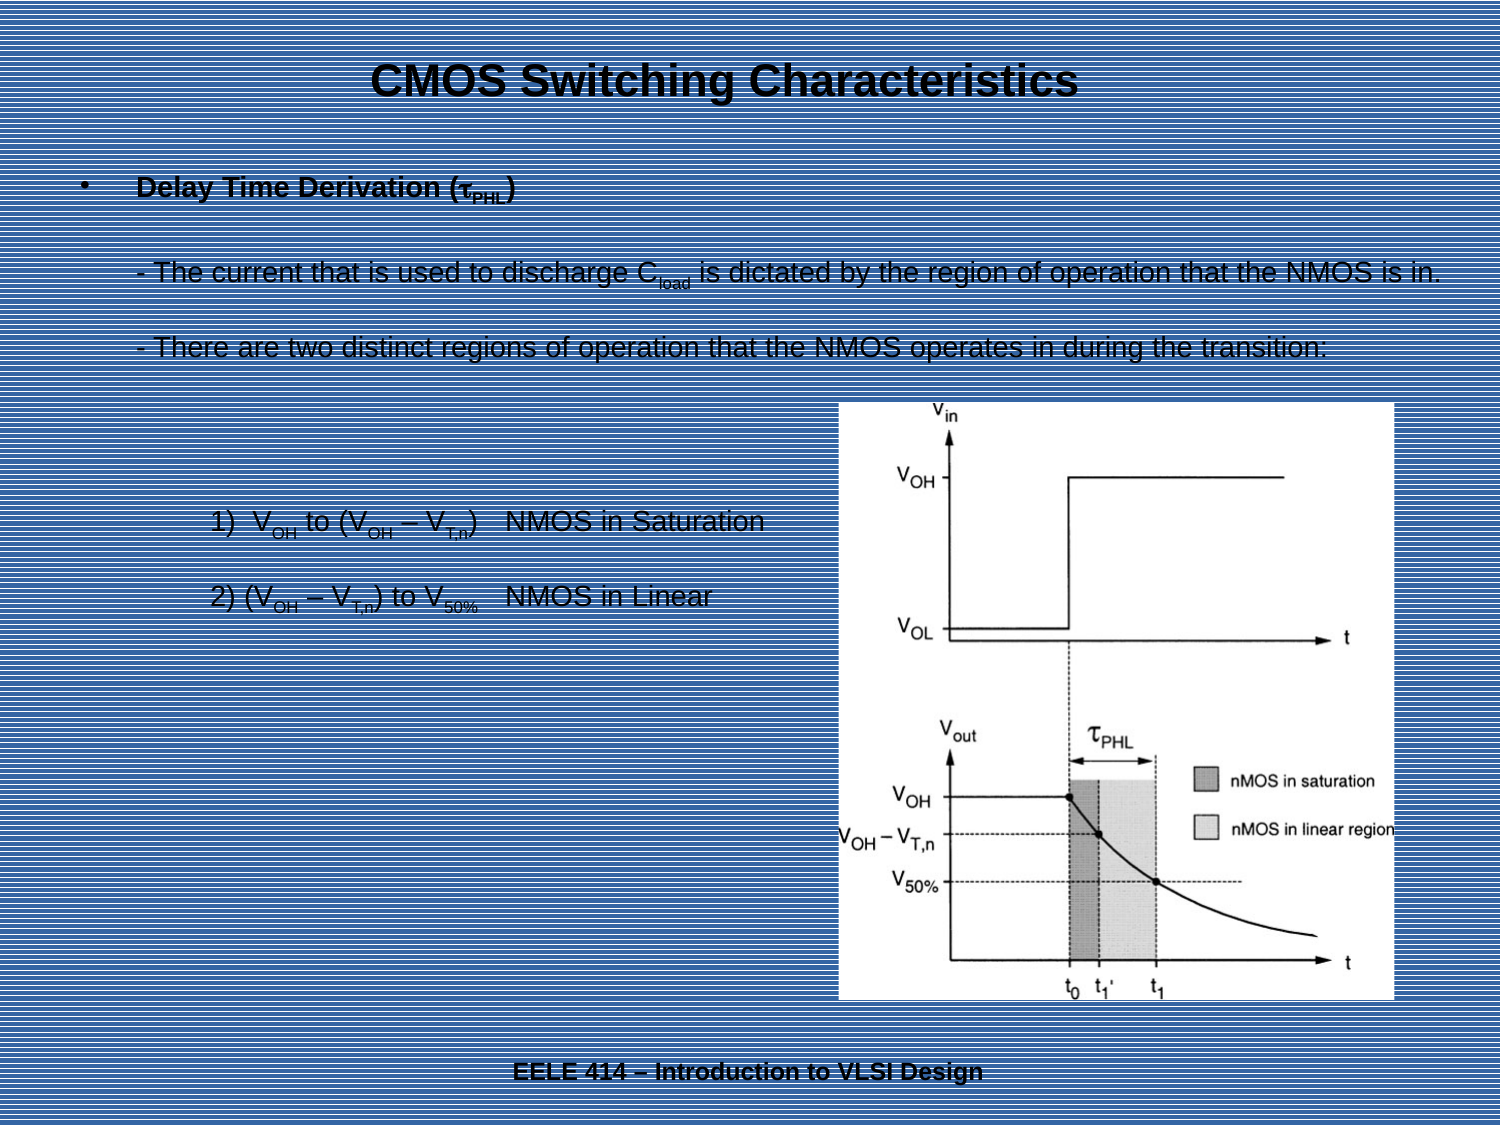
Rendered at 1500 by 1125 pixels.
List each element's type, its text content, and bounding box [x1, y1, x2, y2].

picture [838, 403, 1395, 1000]
list Delay Time Derivation (PHL) - The current that is used to discharge Cload is dictated by the region of operation that the NMOS is in. - There are two distinct regions of operation that the NMOS operates in during the transition: 1) VOH to (VOH – VT,n) NMOS in Saturation 2) (VOH – VT,n) to V50% NMOS in Linear [64, 160, 1471, 988]
title CMOS Switching Characteristics [87, 37, 1363, 120]
